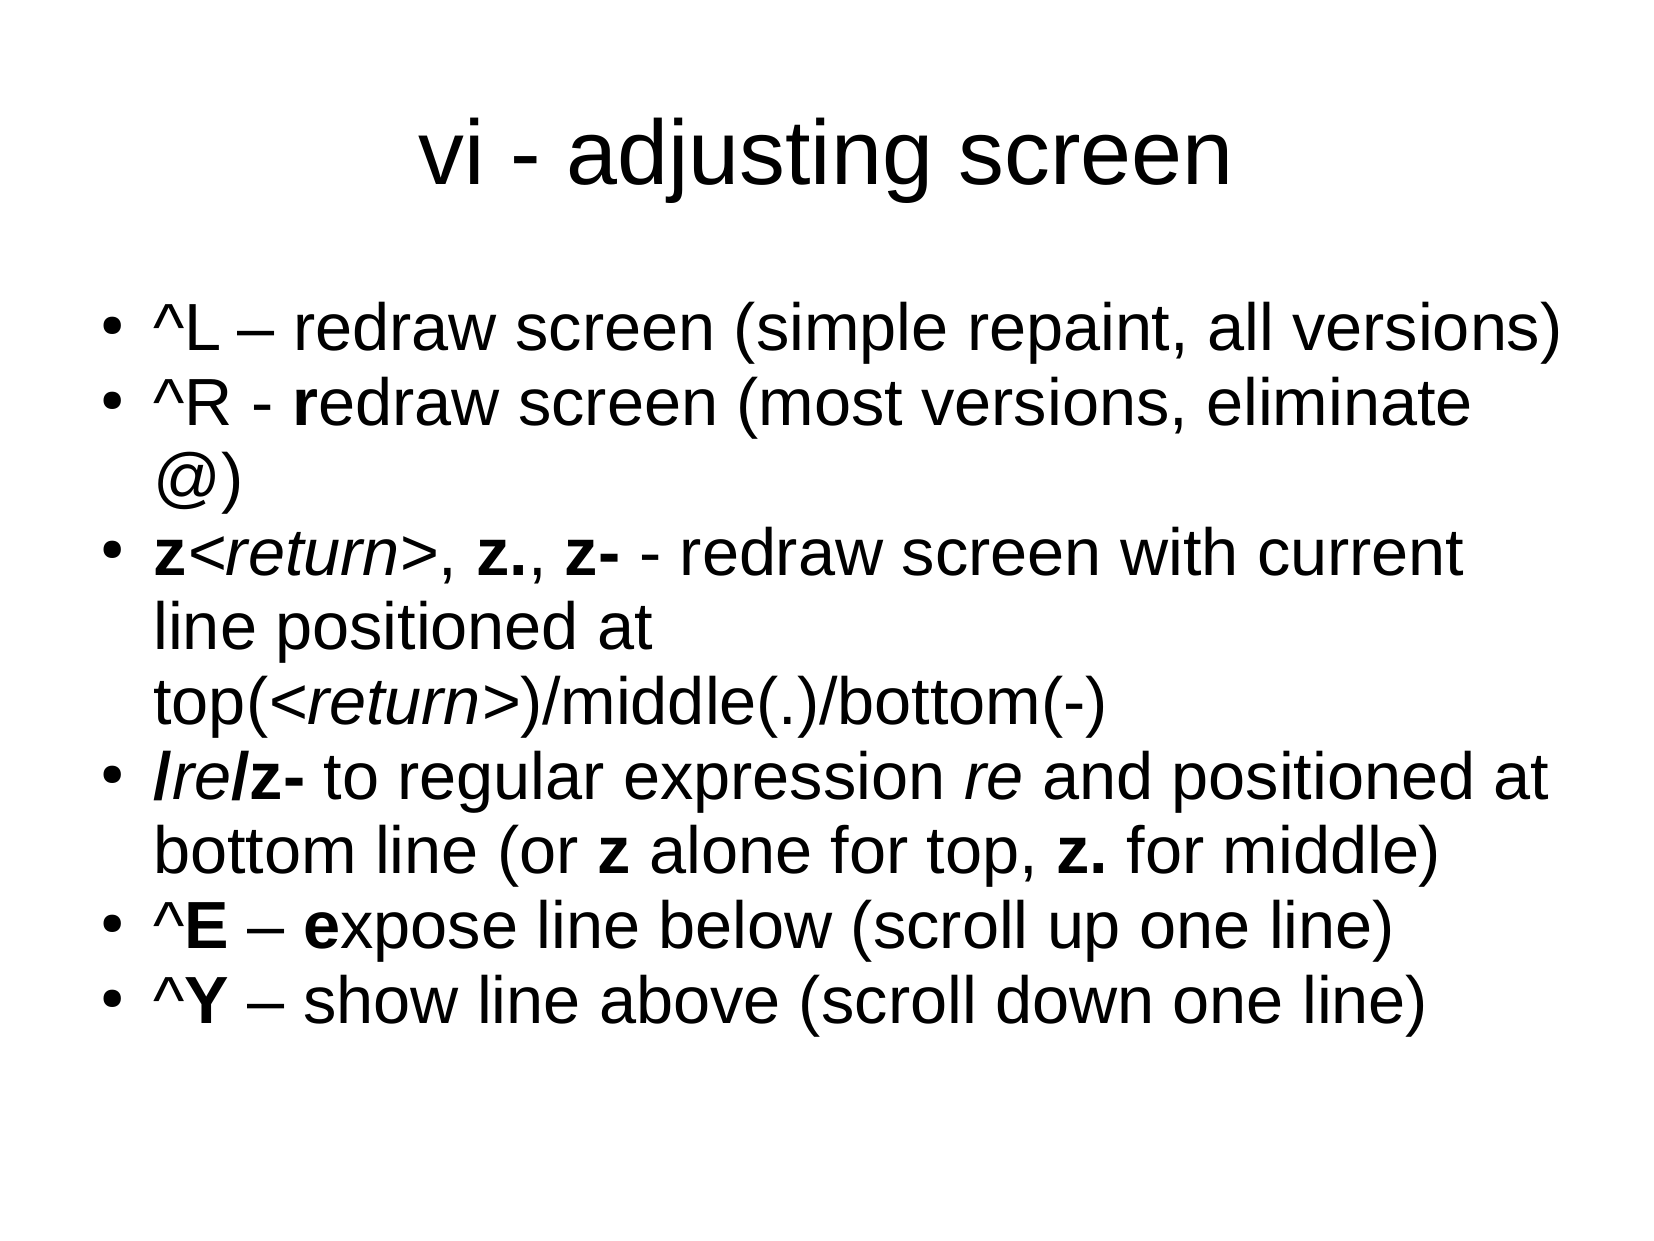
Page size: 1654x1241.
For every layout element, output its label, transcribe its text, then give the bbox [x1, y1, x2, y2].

title vi - adjusting screen [82, 56, 1571, 250]
list ^L – redraw screen (simple repaint, all versions) ^R - redraw screen (most versions, eliminate @) z<return>, z., z- - redraw screen with current line positioned at top(<return>)/middle(.)/bottom(-) /re/z- to regular expression re and positioned at bottom line (or z alone for top, z. for middle) ^E – expose line below (scroll up one line) ^Y – show line above (scroll down one line) [82, 290, 1571, 1094]
